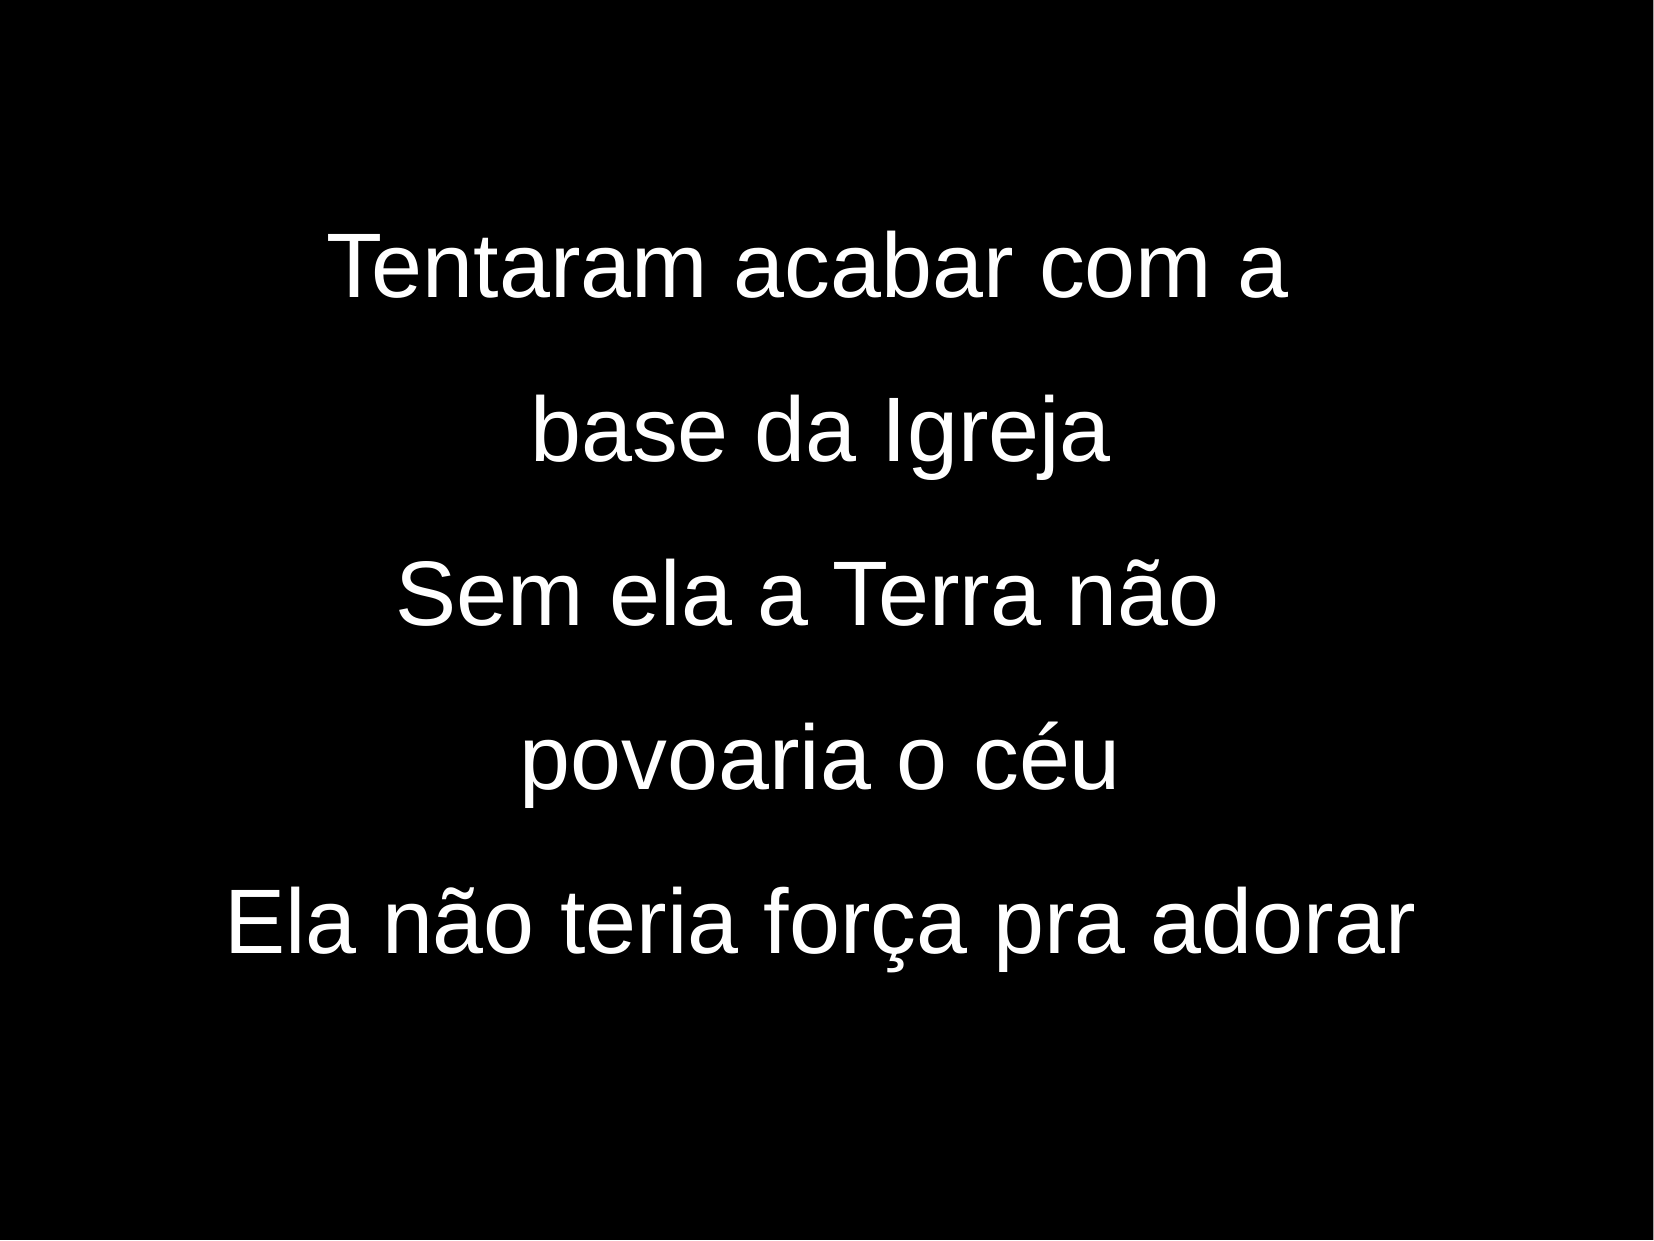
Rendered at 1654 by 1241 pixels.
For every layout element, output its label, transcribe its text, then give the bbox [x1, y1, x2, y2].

text_box Tentaram acabar com a base da Igreja Sem ela a Terra não povoaria o céu Ela não teria força pra adorar [35, 146, 1607, 922]
